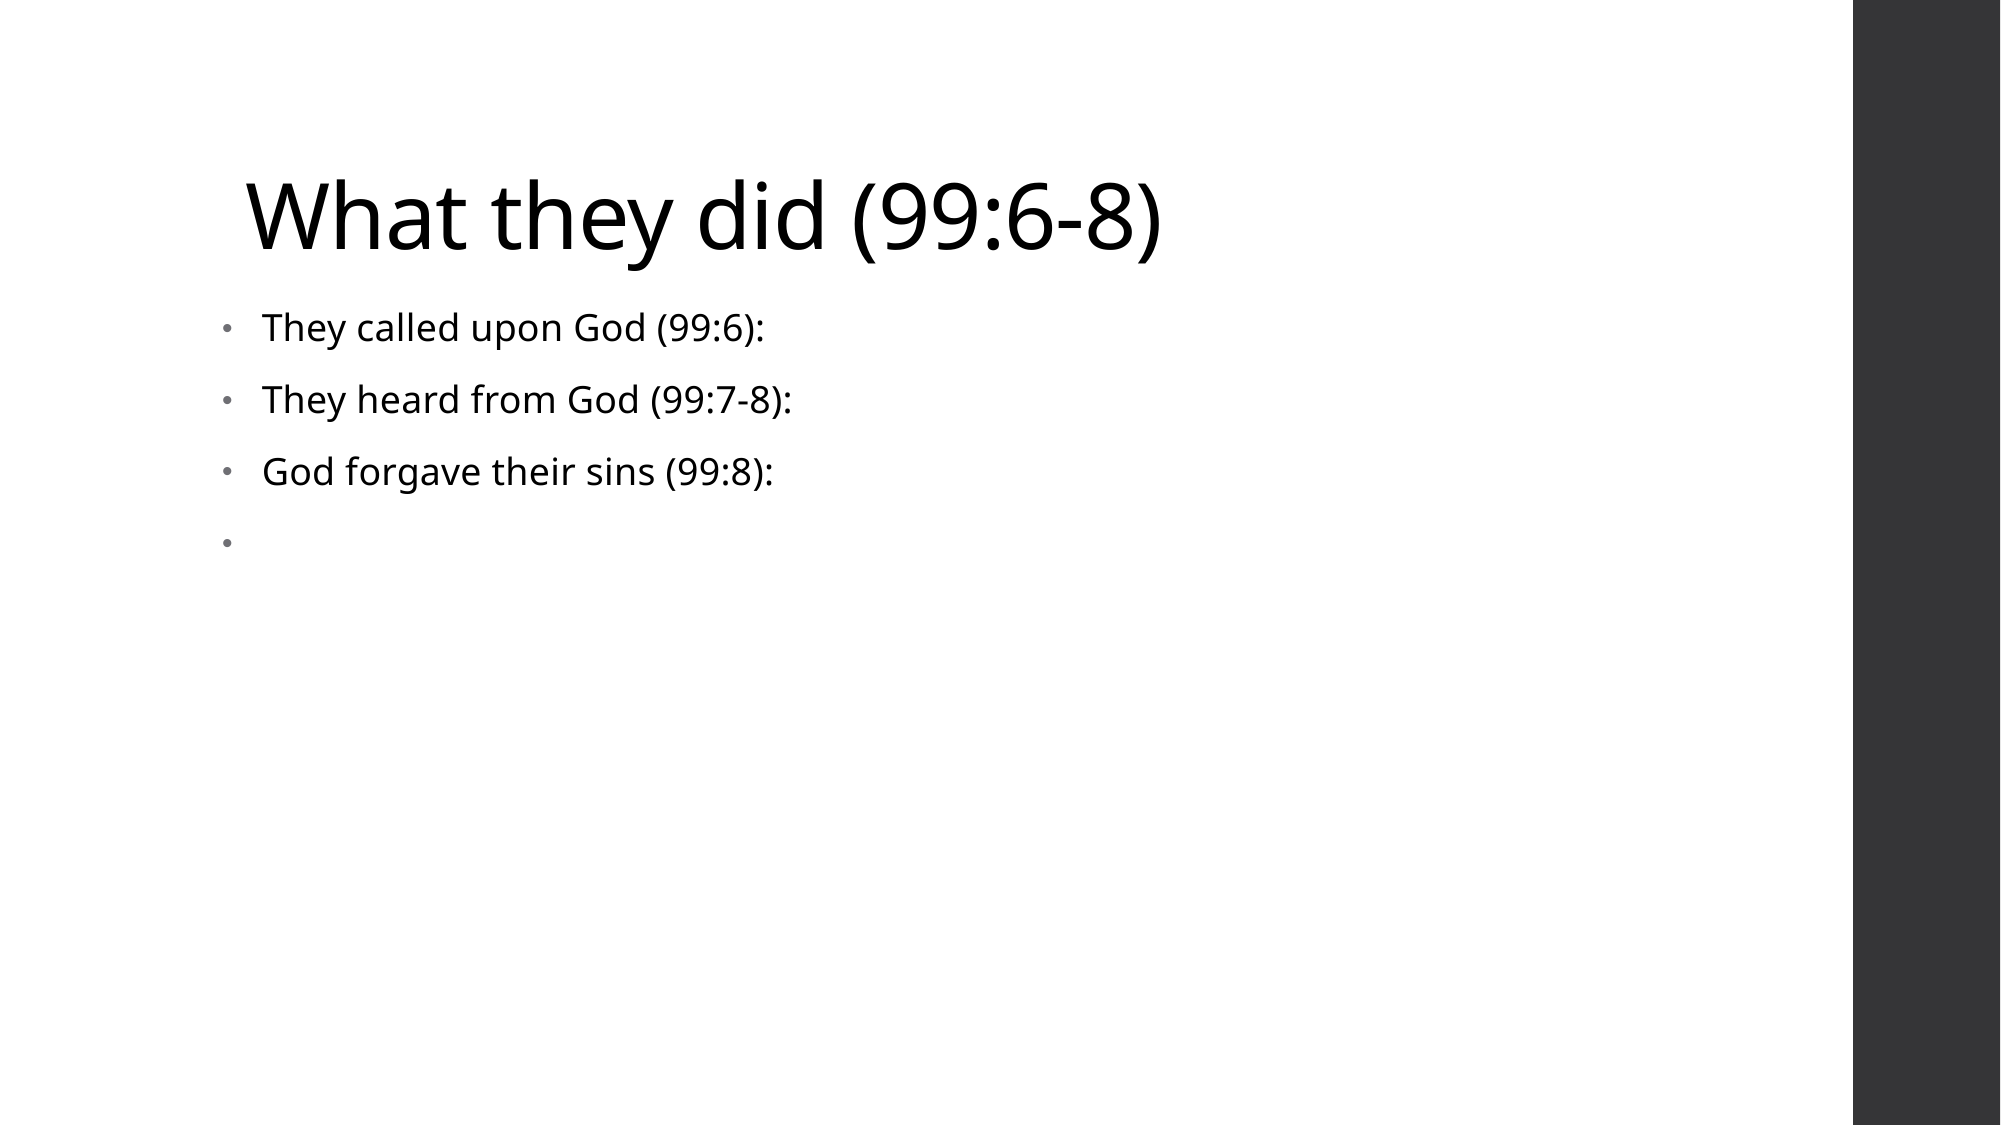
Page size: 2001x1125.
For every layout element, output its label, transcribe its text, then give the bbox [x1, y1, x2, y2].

title What they did (99:6-8) [206, 60, 1797, 278]
list They called upon God (99:6): They heard from God (99:7-8): God forgave their sins (99:8): [206, 299, 1617, 1014]
